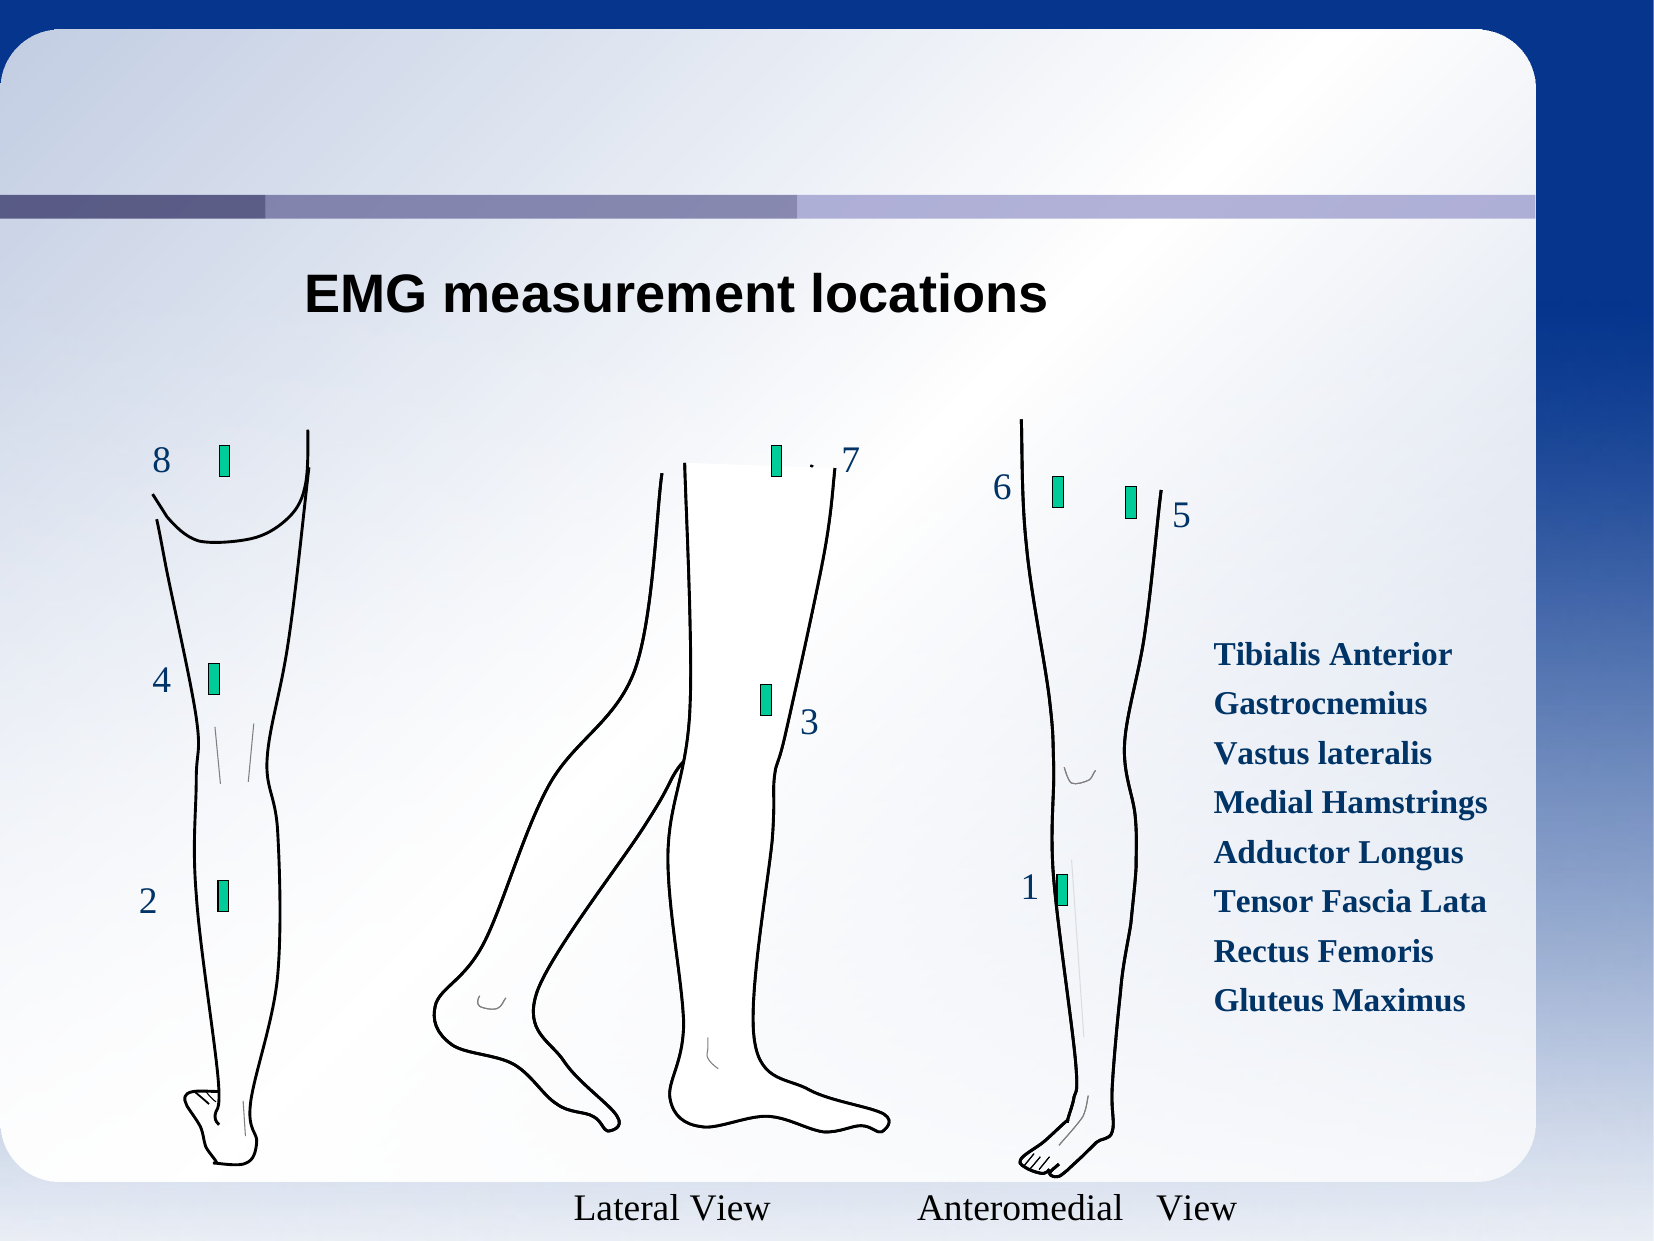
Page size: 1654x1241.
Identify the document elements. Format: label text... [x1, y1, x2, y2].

text_box [670, 463, 887, 1130]
text_box 6 [978, 458, 1034, 516]
text_box 1 [1005, 858, 1075, 916]
text_box 2 [123, 872, 193, 930]
text_box View [1156, 1187, 1238, 1229]
title EMG measurement locations [289, 165, 1489, 331]
picture [0, 0, 1654, 1241]
text_box Anteromedial [917, 1187, 1134, 1229]
text_box 4 [137, 651, 207, 709]
text_box Lateral View [573, 1187, 772, 1229]
text_box 7 [826, 431, 896, 489]
text_box 8 [137, 431, 193, 489]
text_box 5 [1157, 486, 1213, 544]
text_box Tibialis Anterior Gastrocnemius Vastus lateralis Medial Hamstrings Adductor Longus Tensor Fascia Lata Rectus Femoris Gluteus Maximus [1198, 578, 1613, 1135]
text_box 3 [785, 692, 855, 750]
